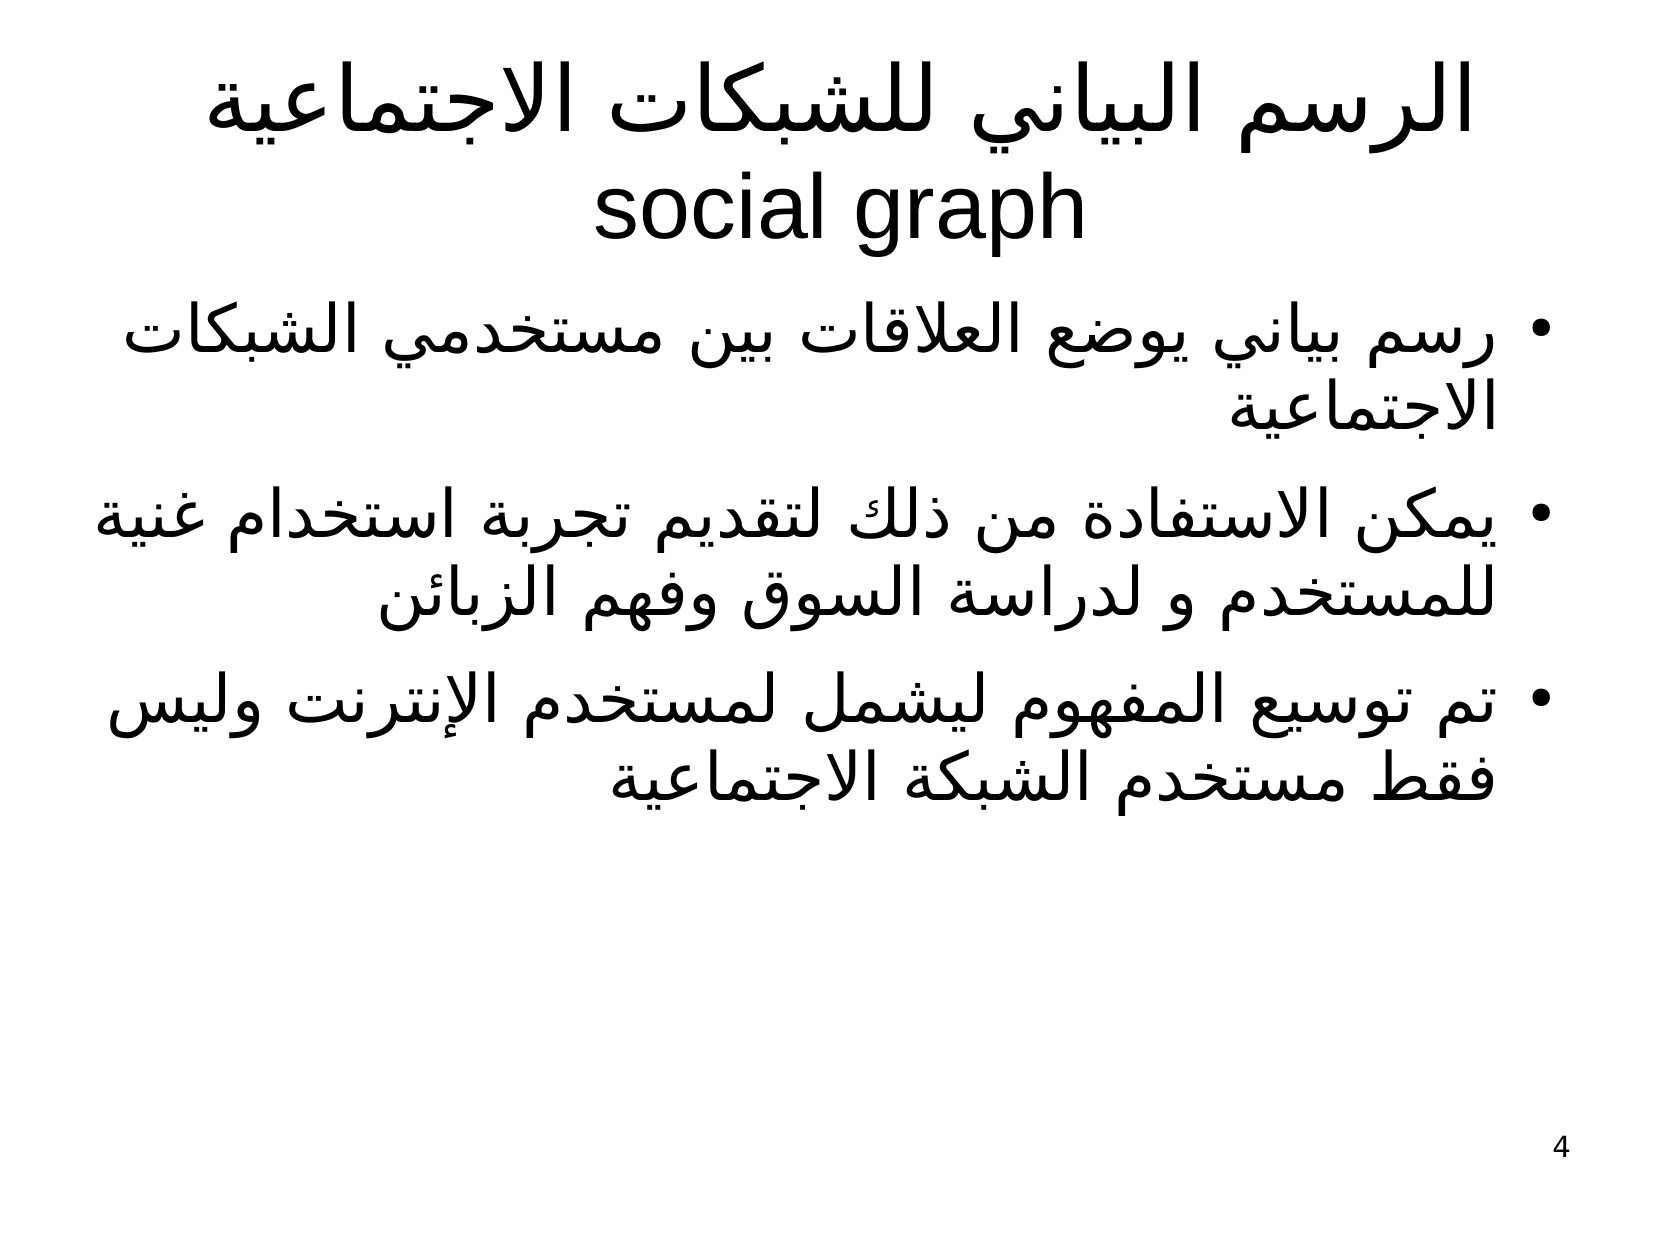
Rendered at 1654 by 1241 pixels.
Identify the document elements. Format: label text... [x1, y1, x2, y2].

title الرسم البياني للشبكات الاجتماعية social graph [82, 41, 1571, 265]
list رسم بياني يوضع العلاقات بين مستخدمي الشبكات الاجتماعية يمكن الاستفادة من ذلك لتقديم تجربة استخدام غنية للمستخدم و لدراسة السوق وفهم الزبائن تم توسيع المفهوم ليشمل لمستخدم الإنترنت وليس فقط مستخدم الشبكة الاجتماعية [82, 290, 1571, 1010]
